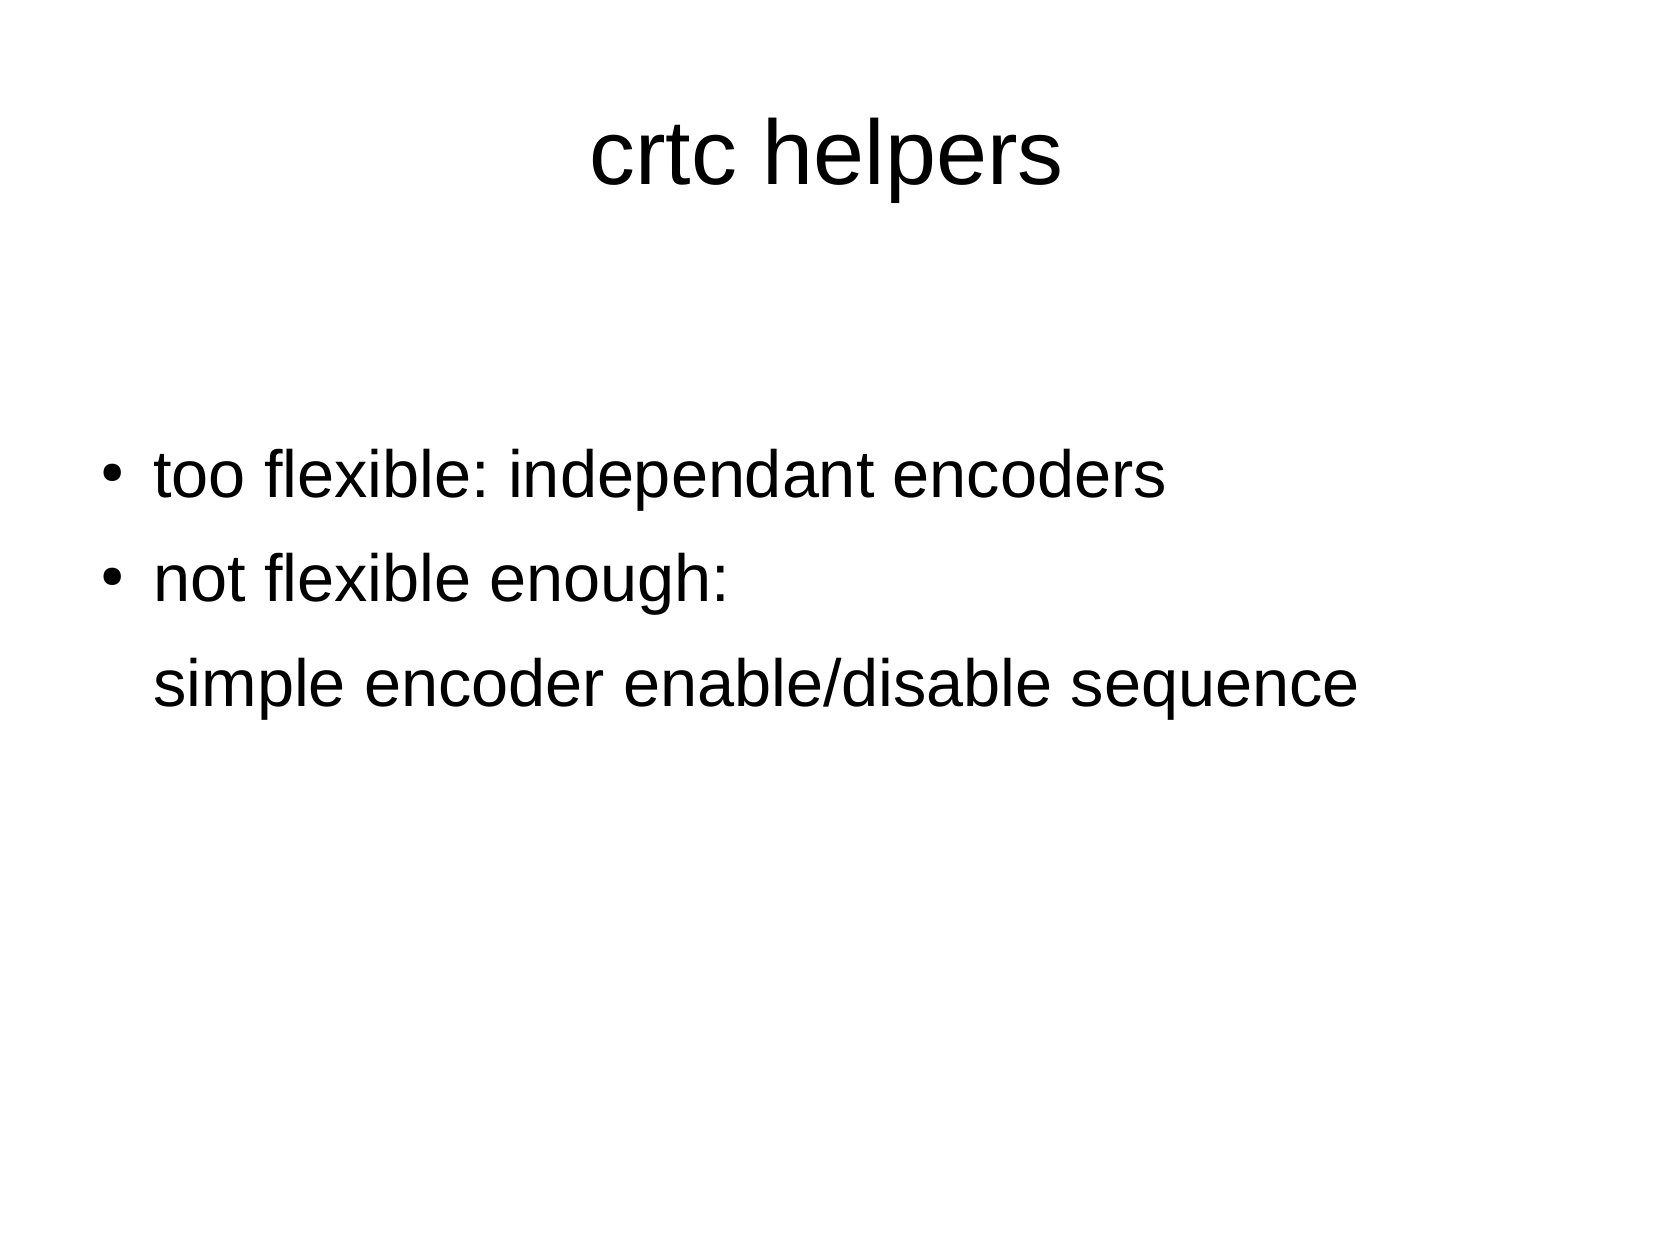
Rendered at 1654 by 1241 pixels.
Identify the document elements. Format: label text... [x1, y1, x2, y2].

title crtc helpers [82, 49, 1571, 257]
list too flexible: independant encoders not flexible enough: simple encoder enable/disable sequence [82, 437, 1571, 1074]
